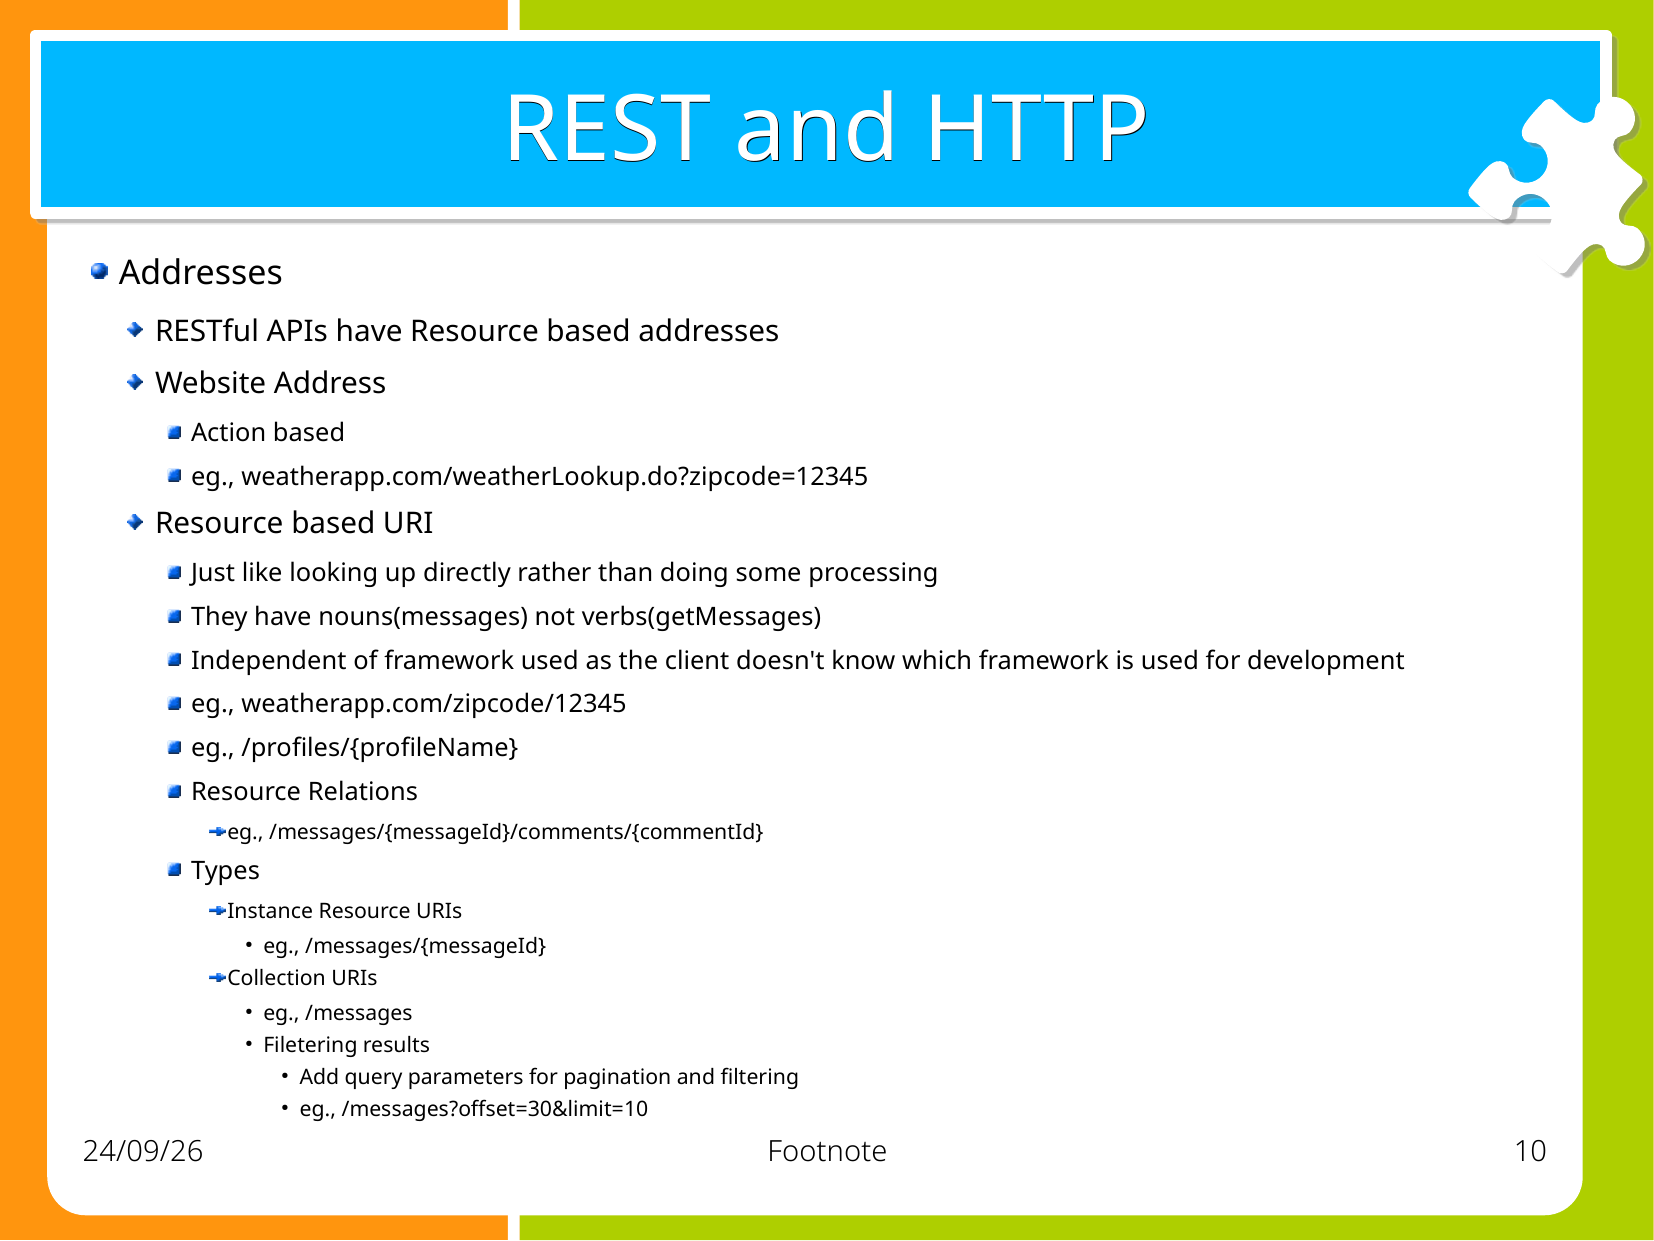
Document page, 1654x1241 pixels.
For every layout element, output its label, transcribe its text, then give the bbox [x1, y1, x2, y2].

title REST and HTTP [82, 49, 1571, 201]
list Addresses RESTful APIs have Resource based addresses Website Address Action based eg., weatherapp.com/weatherLookup.do?zipcode=12345 Resource based URI Just like looking up directly rather than doing some processing They have nouns(messages) not verbs(getMessages) Independent of framework used as the client doesn't know which framework is used for development eg., weatherapp.com/zipcode/12345 eg., /profiles/{profileName} Resource Relations eg., /messages/{messageId}/comments/{commentId} Types Instance Resource URIs eg., /messages/{messageId} Collection URIs eg., /messages Filetering results Add query parameters for pagination and filtering eg., /messages?offset=30&limit=10 [82, 248, 1538, 1134]
